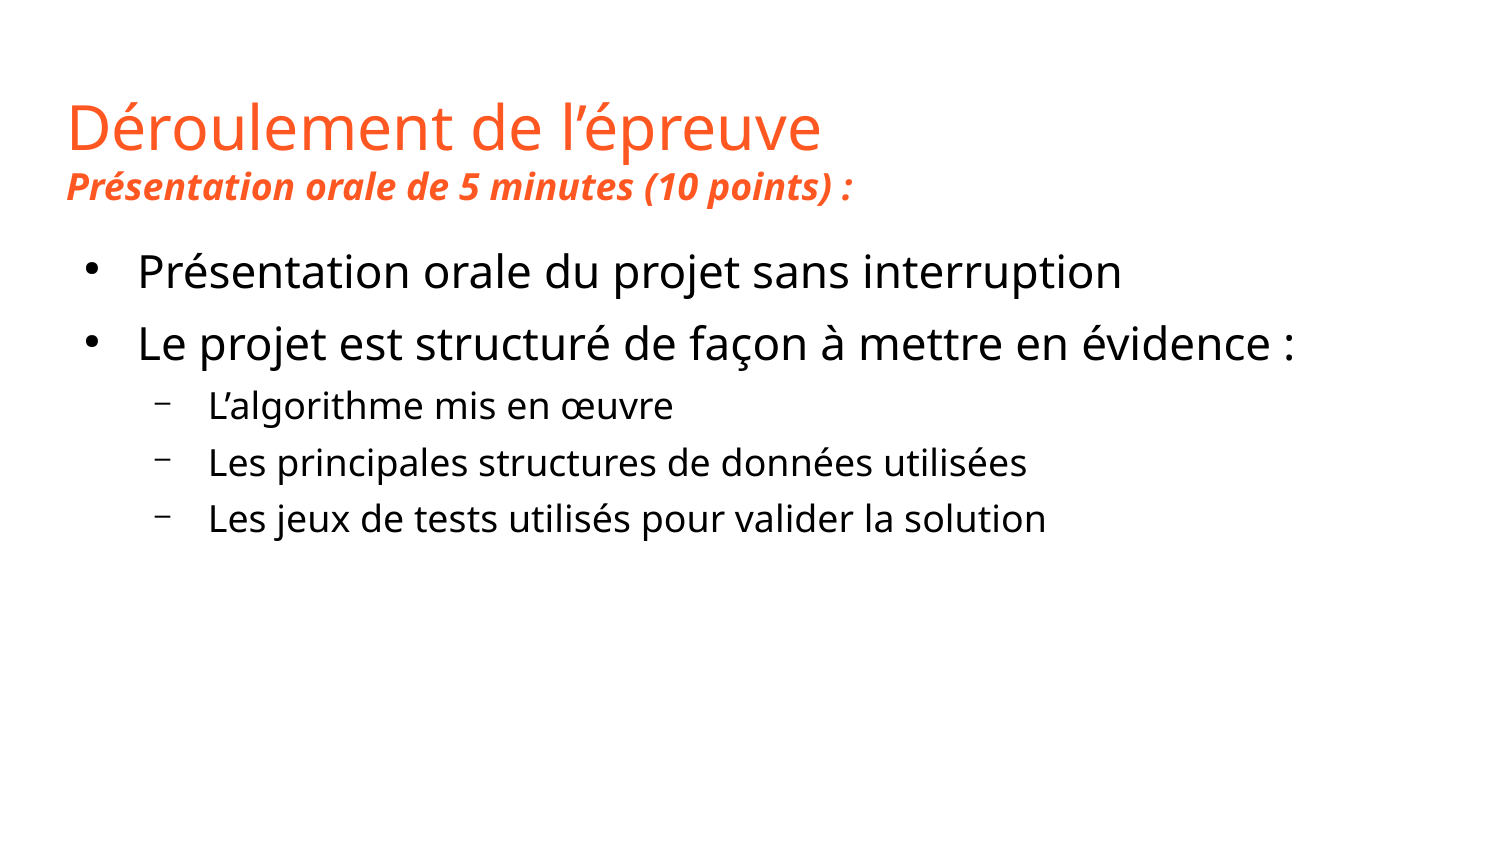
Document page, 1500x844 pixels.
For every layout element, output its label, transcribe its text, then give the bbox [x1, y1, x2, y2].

list Présentation orale du projet sans interruption Le projet est structuré de façon à mettre en évidence : L’algorithme mis en œuvre Les principales structures de données utilisées Les jeux de tests utilisés pour valider la solution [51, 227, 1449, 778]
title Déroulement de l’épreuve Présentation orale de 5 minutes (10 points) : [51, 72, 1449, 167]
